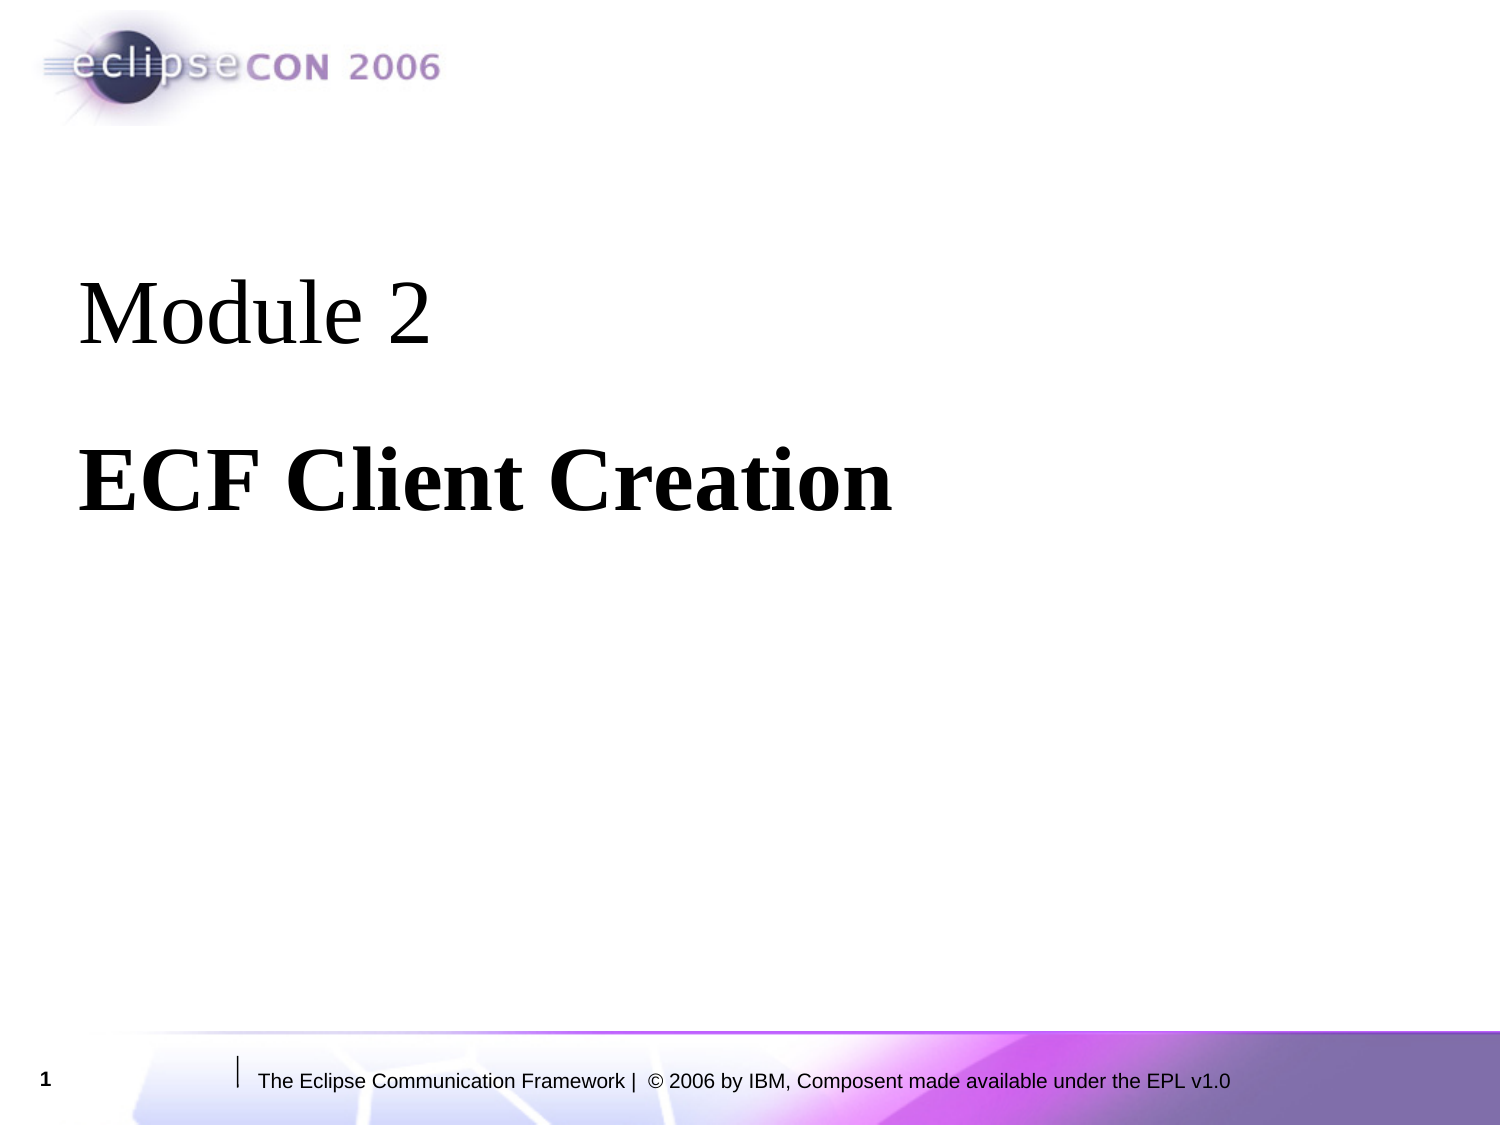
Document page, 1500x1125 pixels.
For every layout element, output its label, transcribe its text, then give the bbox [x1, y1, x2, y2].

title Module 2 ECF Client Creation [64, 263, 1369, 558]
picture [31, 10, 1040, 126]
picture [0, 1031, 1500, 1125]
